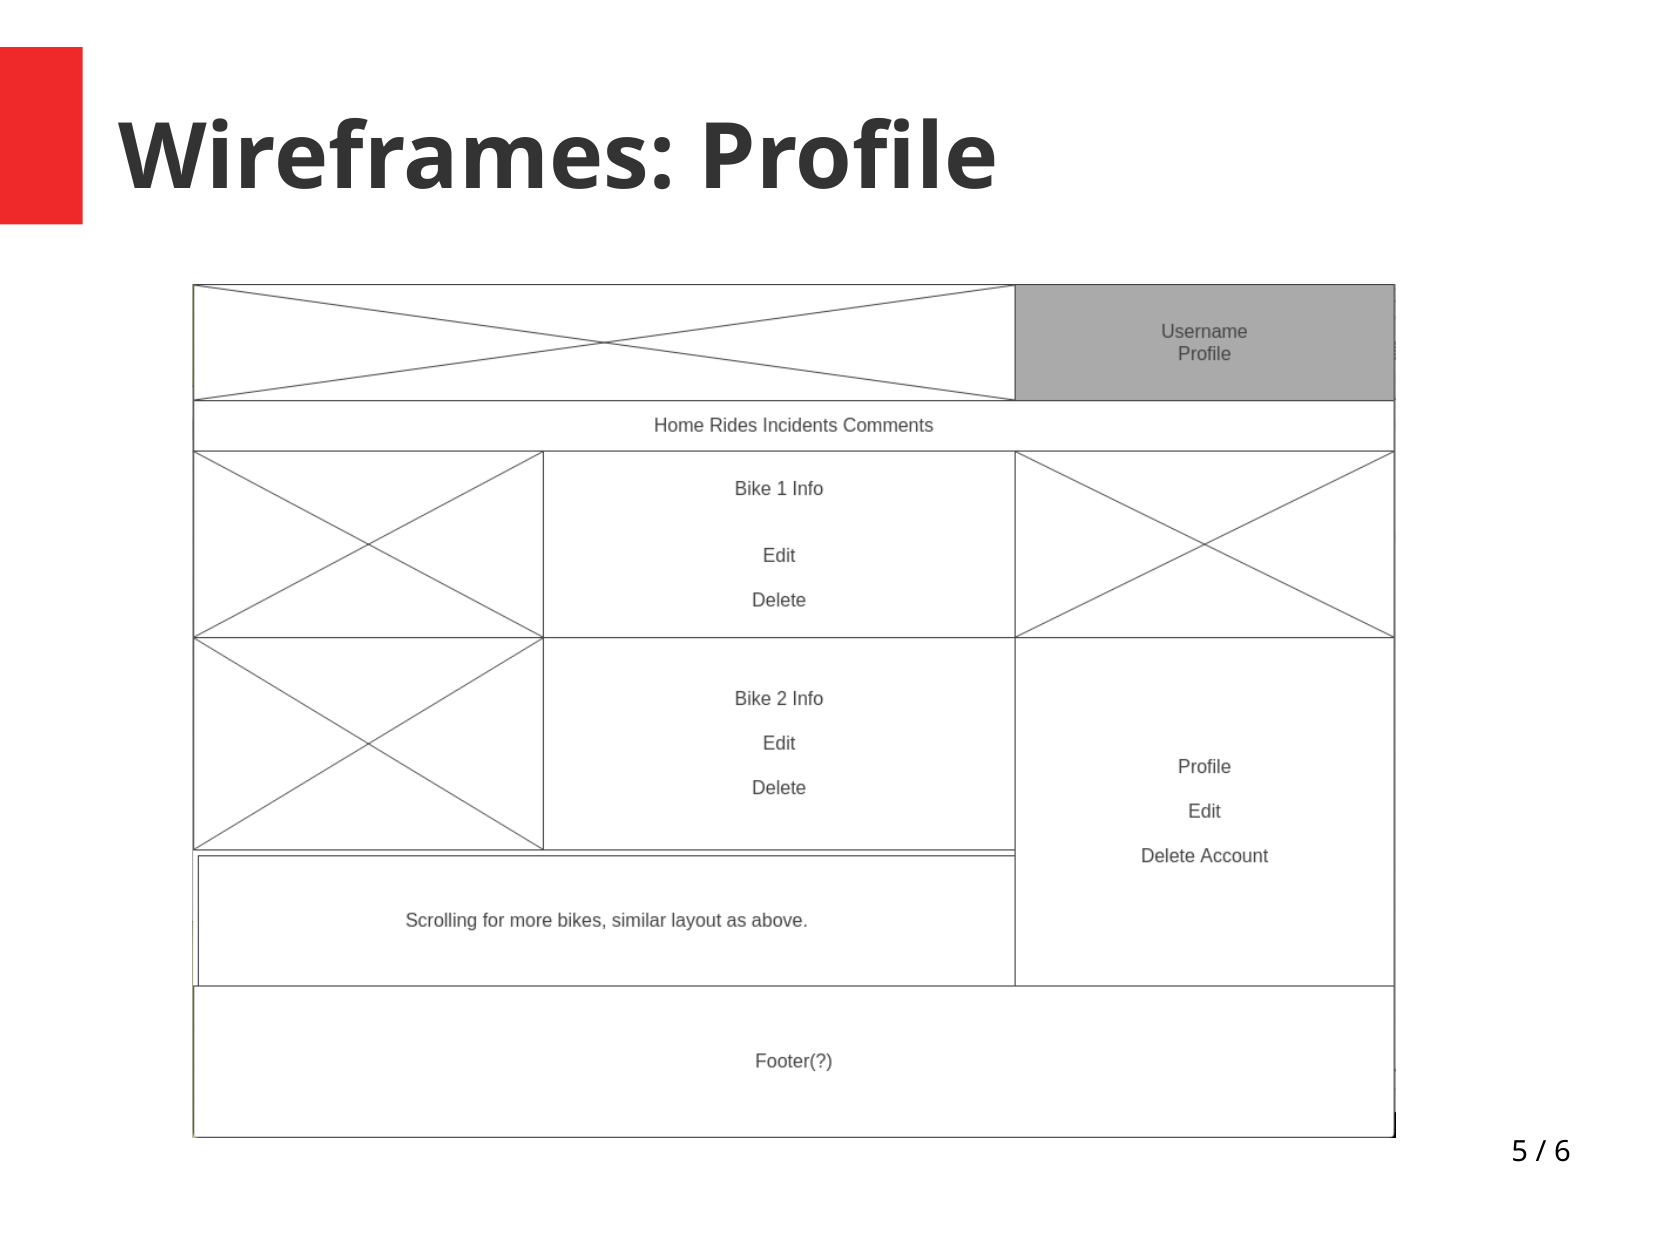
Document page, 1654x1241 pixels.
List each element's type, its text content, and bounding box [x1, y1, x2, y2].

picture [192, 284, 1396, 1139]
title Wireframes: Profile [118, 49, 1571, 257]
